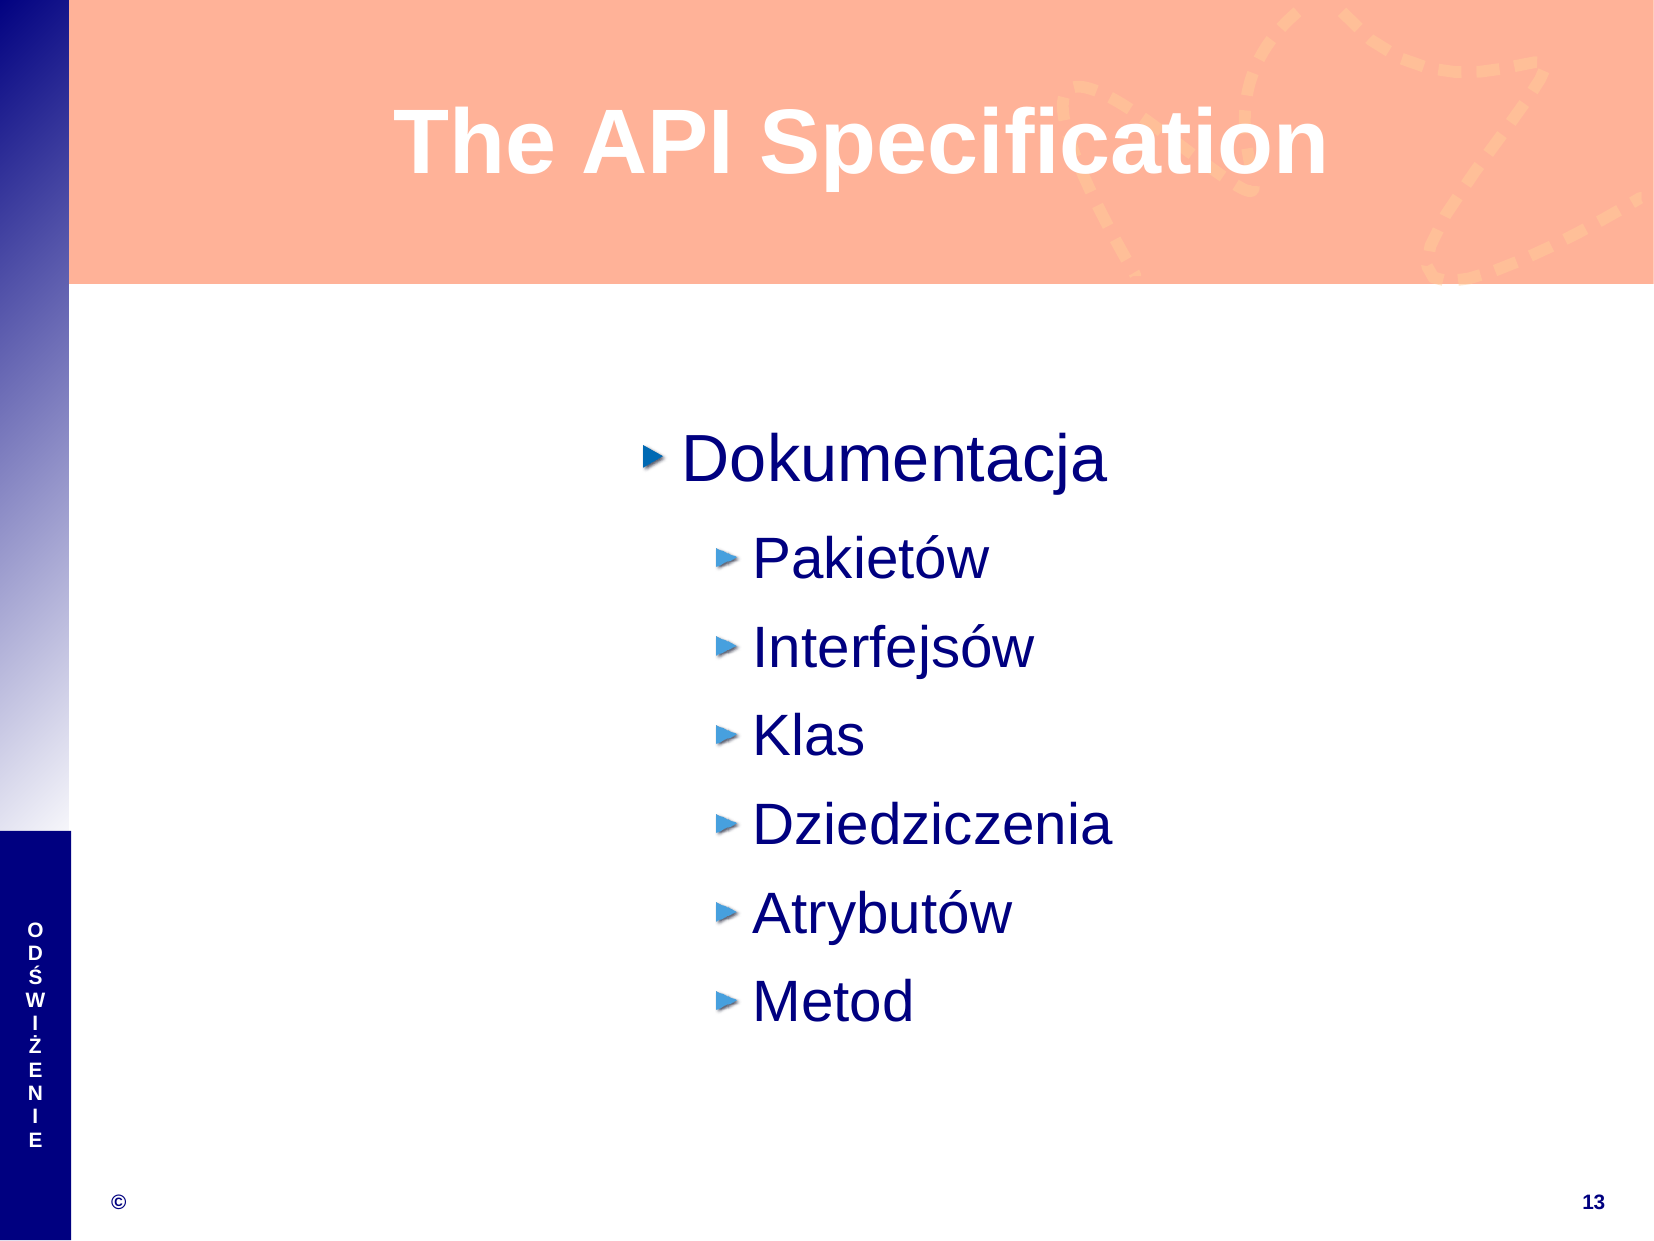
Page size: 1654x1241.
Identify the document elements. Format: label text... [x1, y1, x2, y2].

text_box O D Ś W I Ż E N I E [0, 830, 71, 1241]
list Dokumentacja Pakietów Interfejsów Klas Dziedziczenia Atrybutów Metod [610, 421, 1114, 1033]
title The API Specification [70, 37, 1654, 246]
